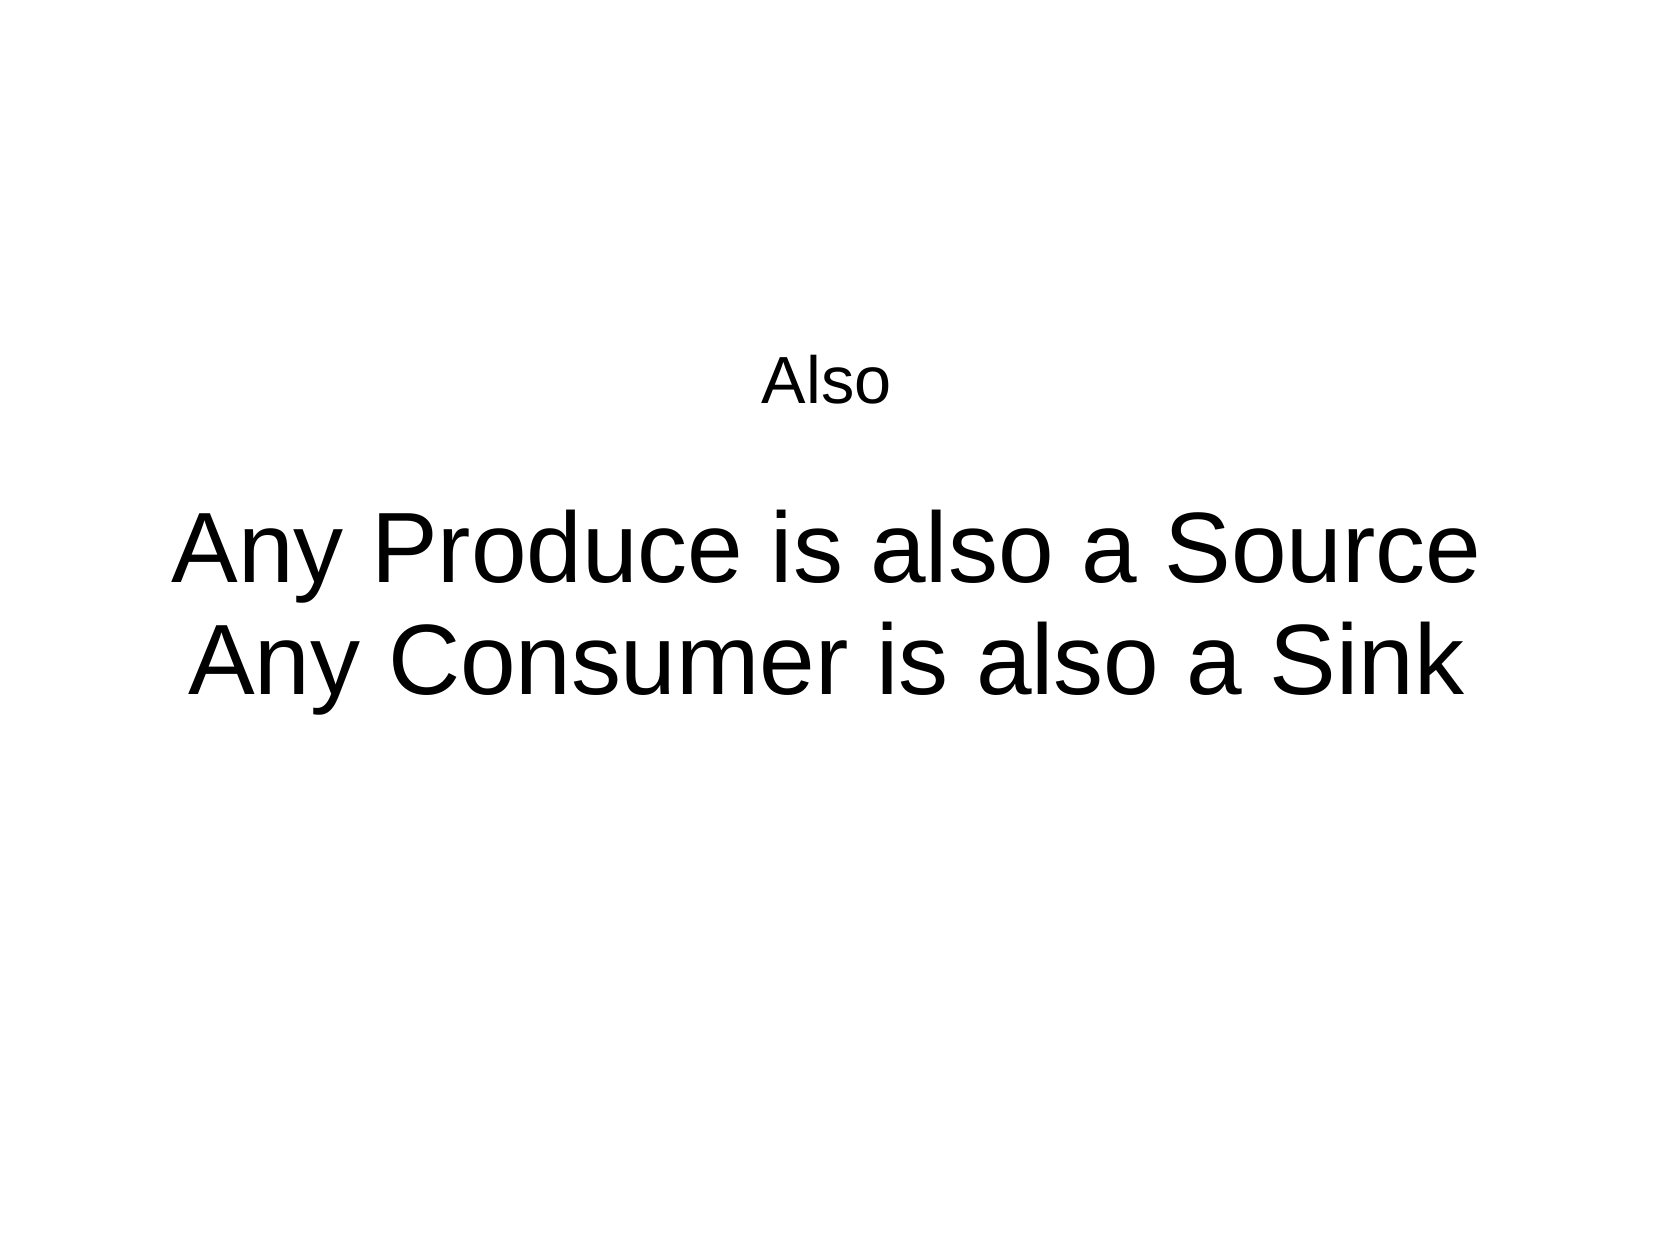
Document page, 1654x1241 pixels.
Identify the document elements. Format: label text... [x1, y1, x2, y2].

subtitle Also Any Produce is also a Source Any Consumer is also a Sink [82, 49, 1571, 1010]
